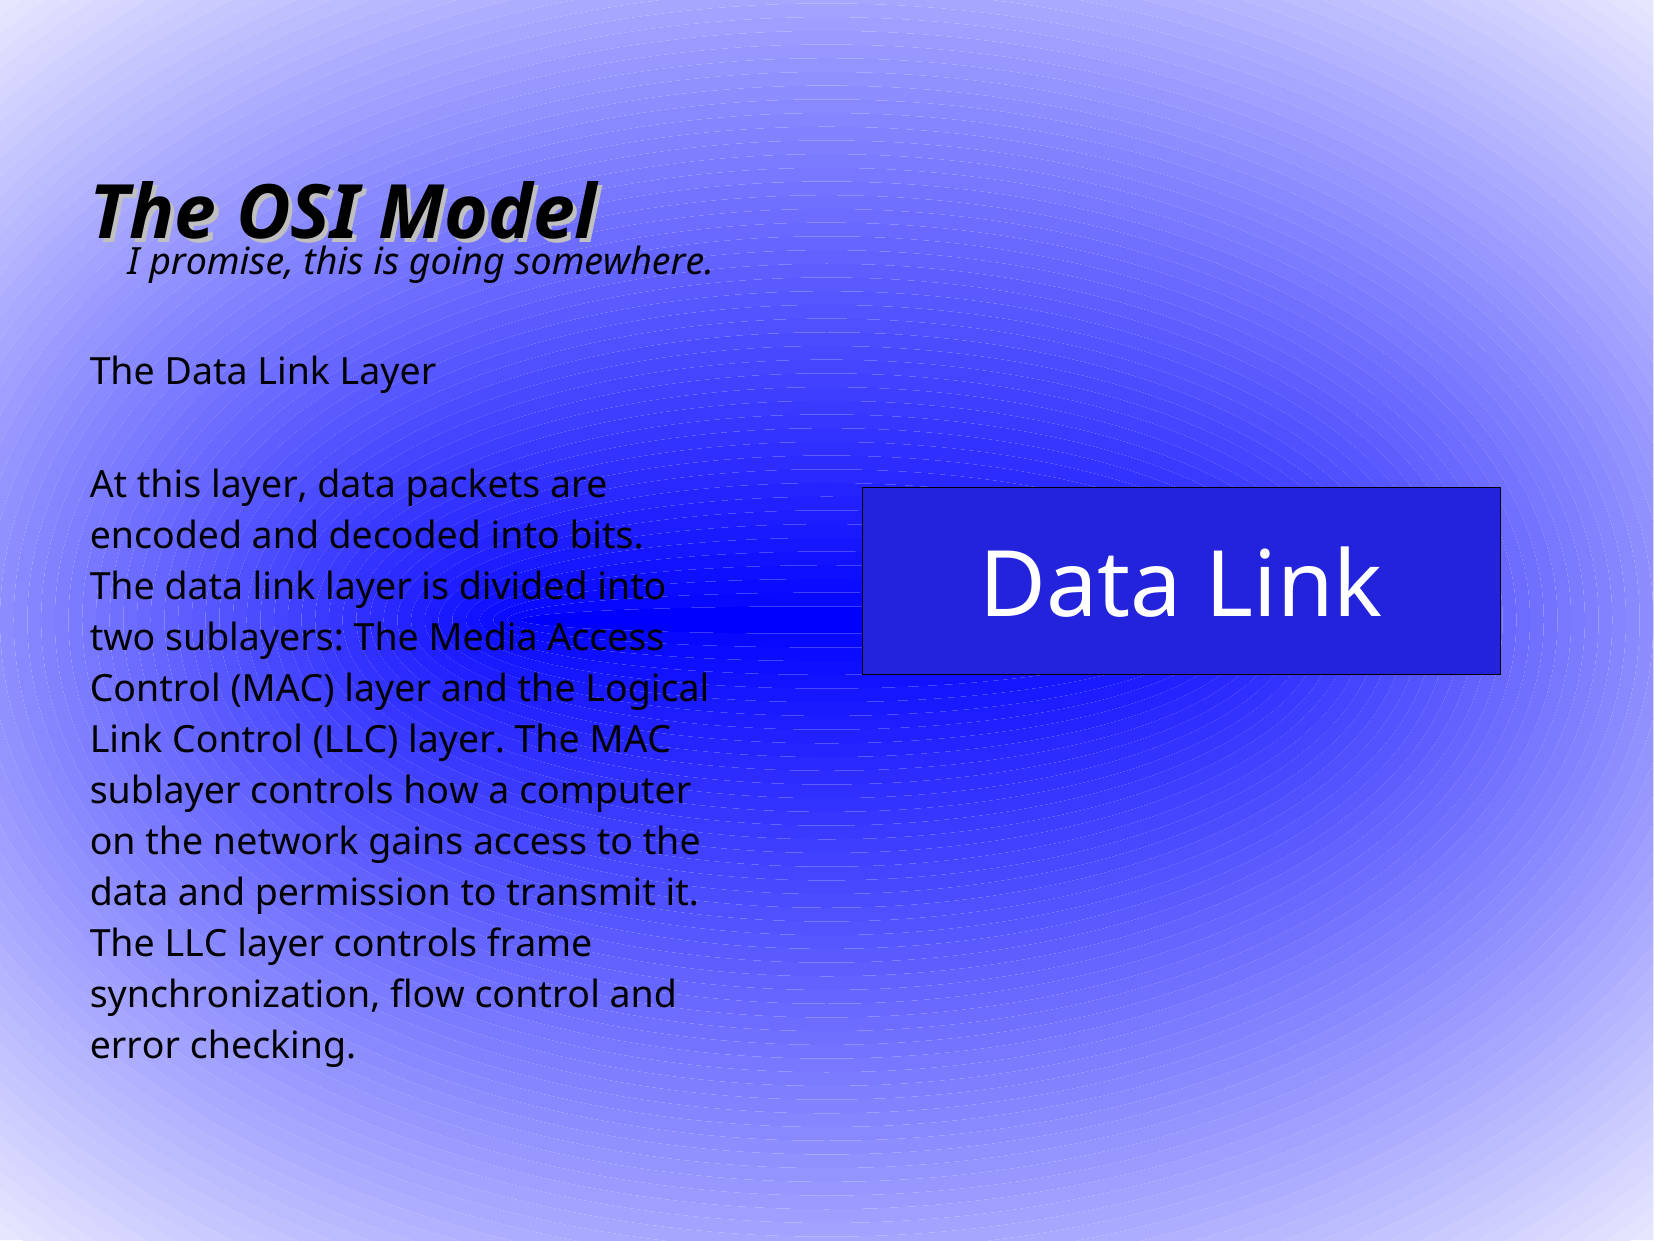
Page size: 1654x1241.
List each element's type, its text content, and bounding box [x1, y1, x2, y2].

text_box Data Link [862, 487, 1501, 675]
text_box The OSI Model [75, 150, 676, 263]
text_box At this layer, data packets are encoded and decoded into bits. The data link layer is divided into two sublayers: The Media Access Control (MAC) layer and the Logical Link Control (LLC) layer. The MAC sublayer controls how a computer on the network gains access to the data and permission to transmit it. The LLC layer controls frame synchronization, flow control and error checking. [75, 450, 751, 1125]
text_box The Data Link Layer [75, 337, 638, 413]
text_box I promise, this is going somewhere. [112, 226, 788, 301]
